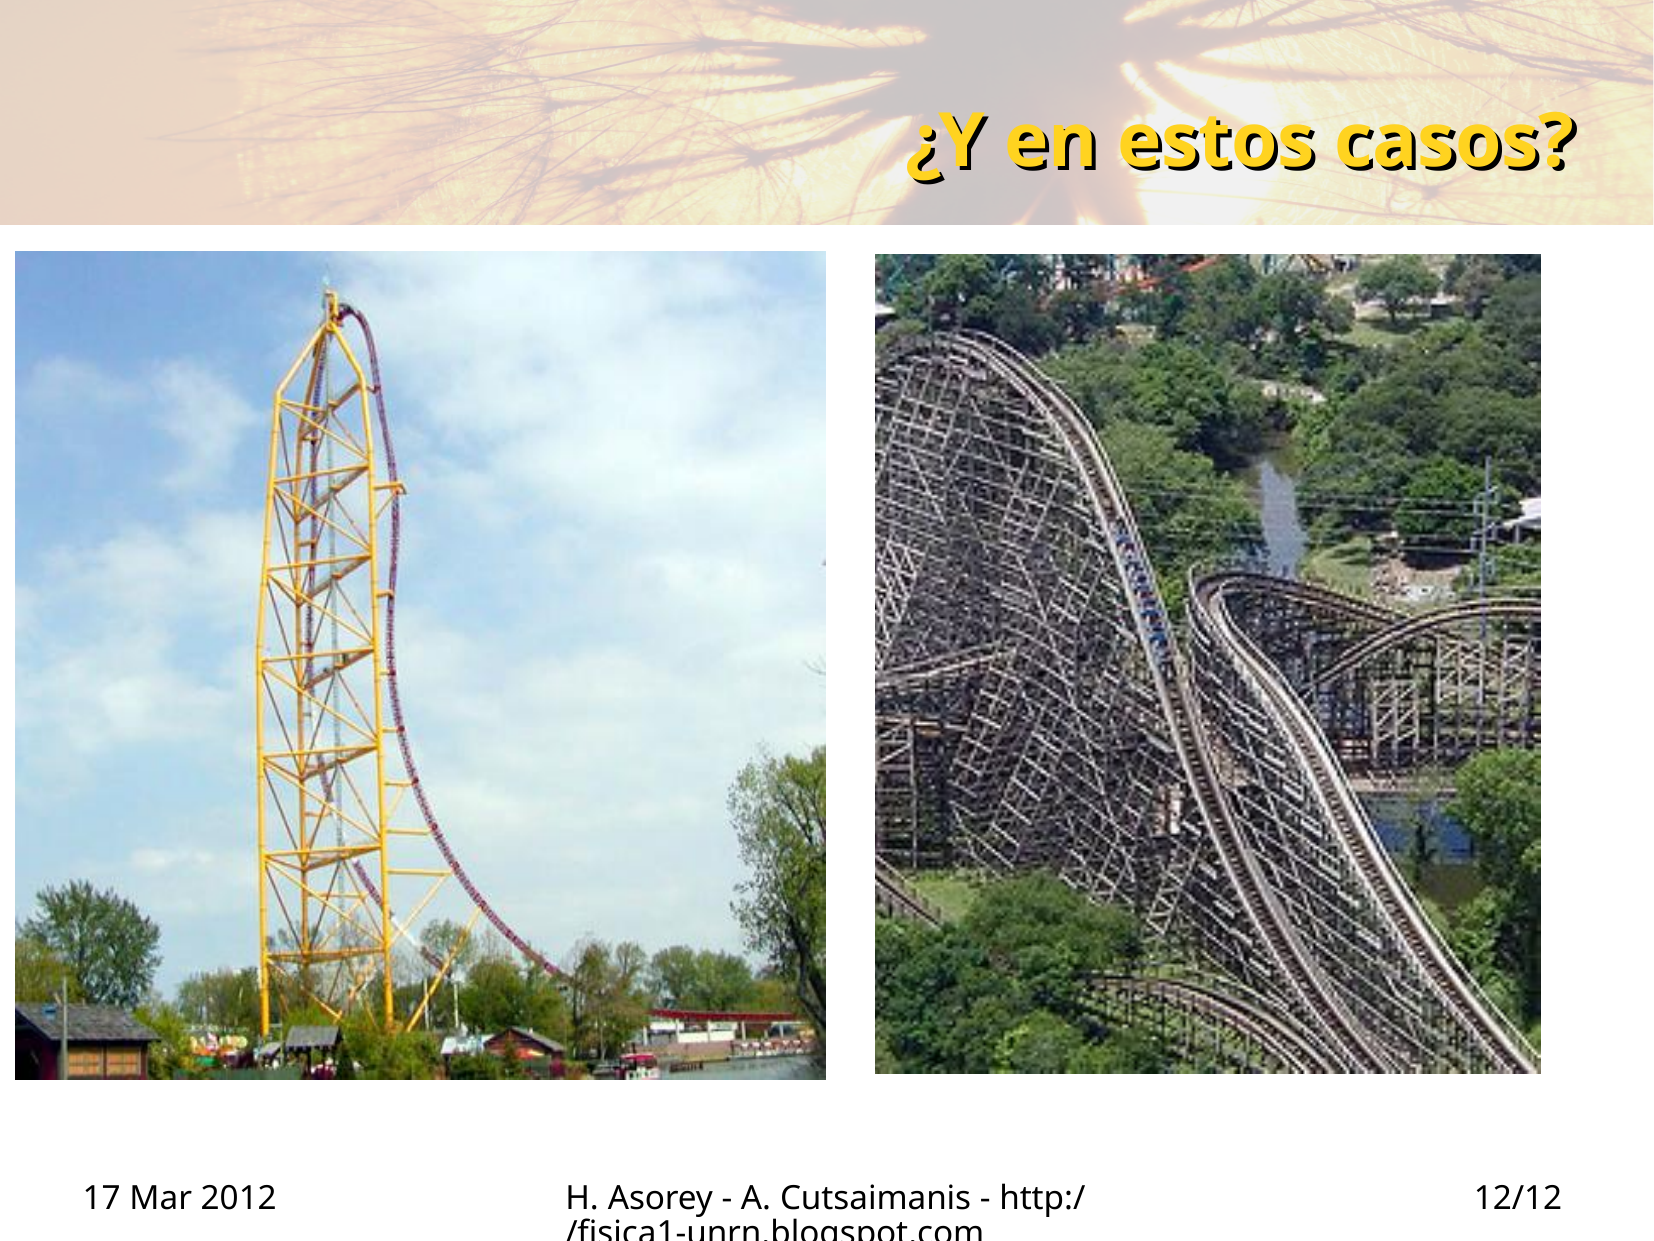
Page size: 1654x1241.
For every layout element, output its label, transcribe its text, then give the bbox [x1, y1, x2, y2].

title ¿Y en estos casos? [86, 49, 1576, 226]
picture [0, 0, 1654, 225]
picture [15, 251, 826, 1081]
picture [875, 254, 1541, 1074]
